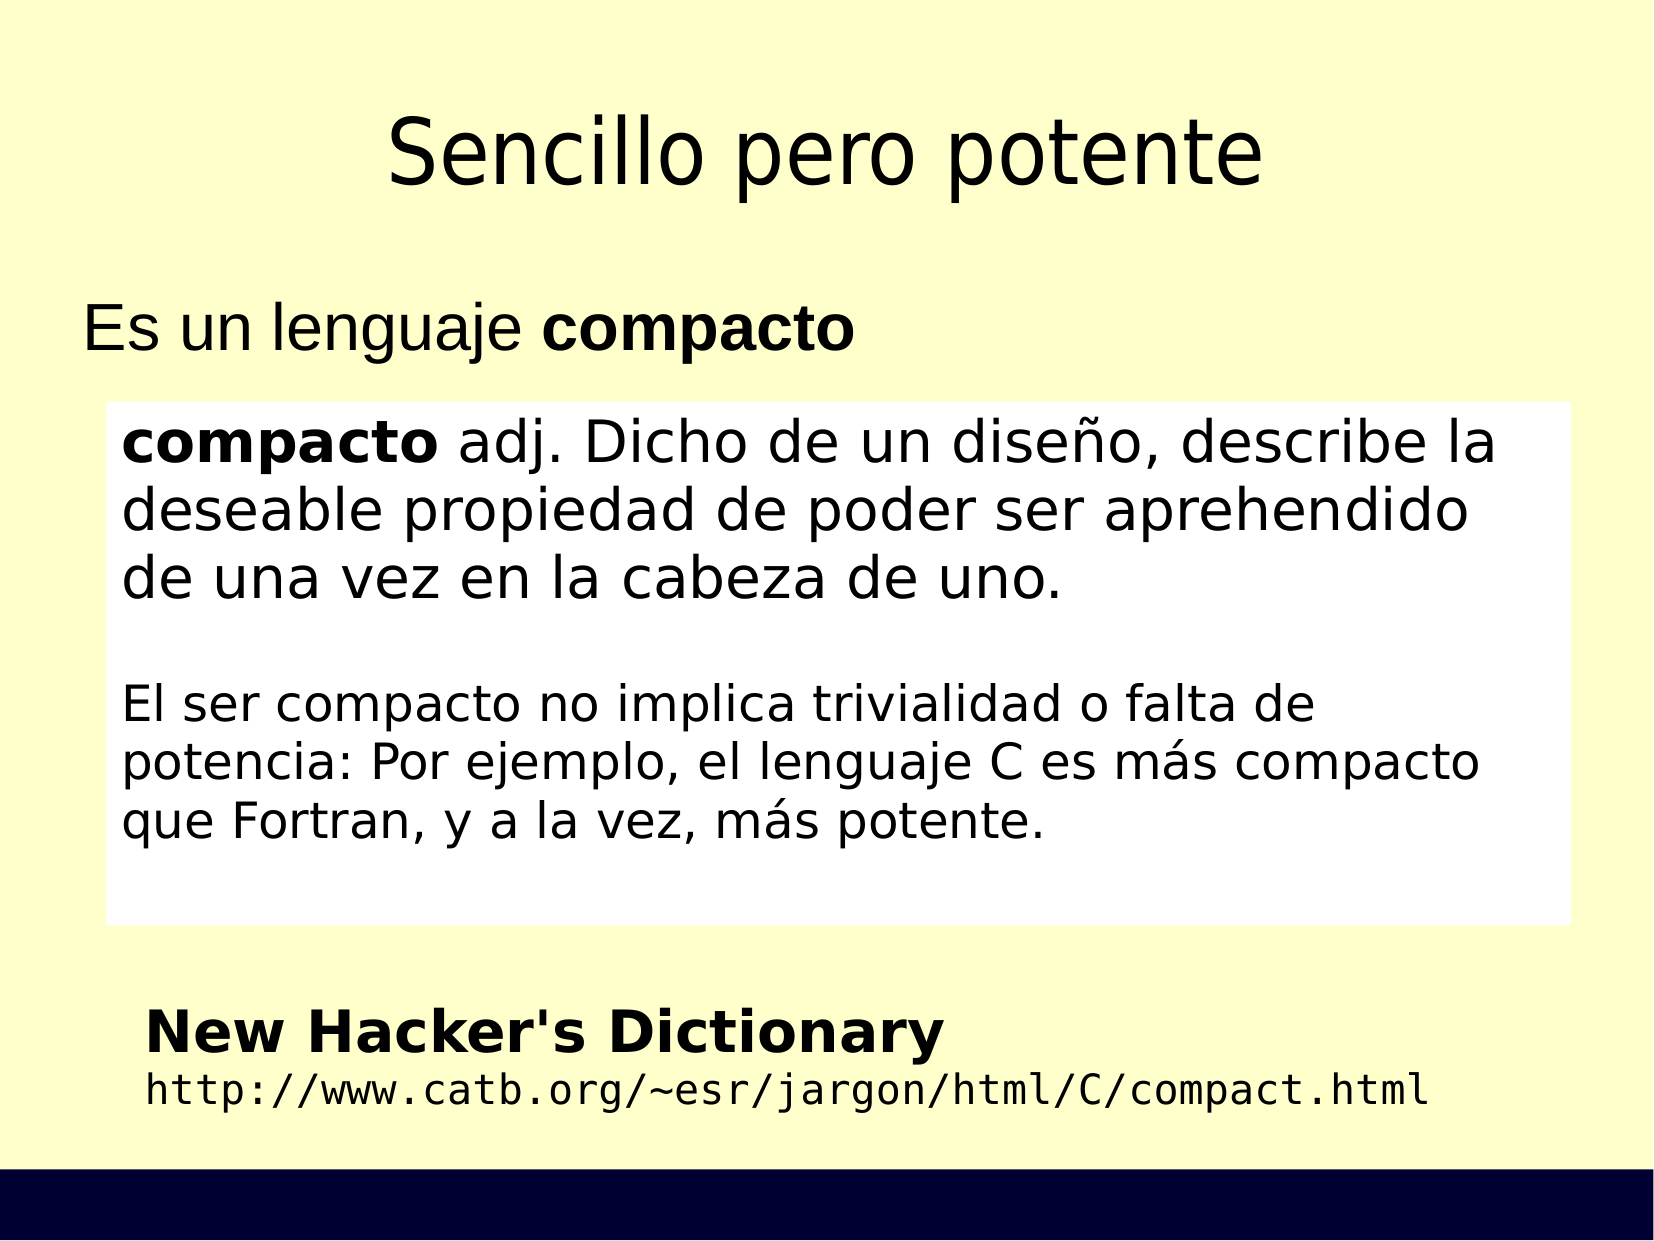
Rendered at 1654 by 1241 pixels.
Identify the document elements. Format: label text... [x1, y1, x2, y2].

list Es un lenguaje compacto [82, 290, 1538, 367]
text_box New Hacker's Dictionary http://www.catb.org/~esr/jargon/html/C/compact.html [129, 991, 1448, 1123]
text_box compacto adj. Dicho de un diseño, describe la deseable propiedad de poder ser aprehendido de una vez en la cabeza de uno. El ser compacto no implica trivialidad o falta de potencia: Por ejemplo, el lenguaje C es más compacto que Fortran, y a la vez, más potente. [106, 401, 1571, 926]
title Sencillo pero potente [82, 49, 1571, 257]
